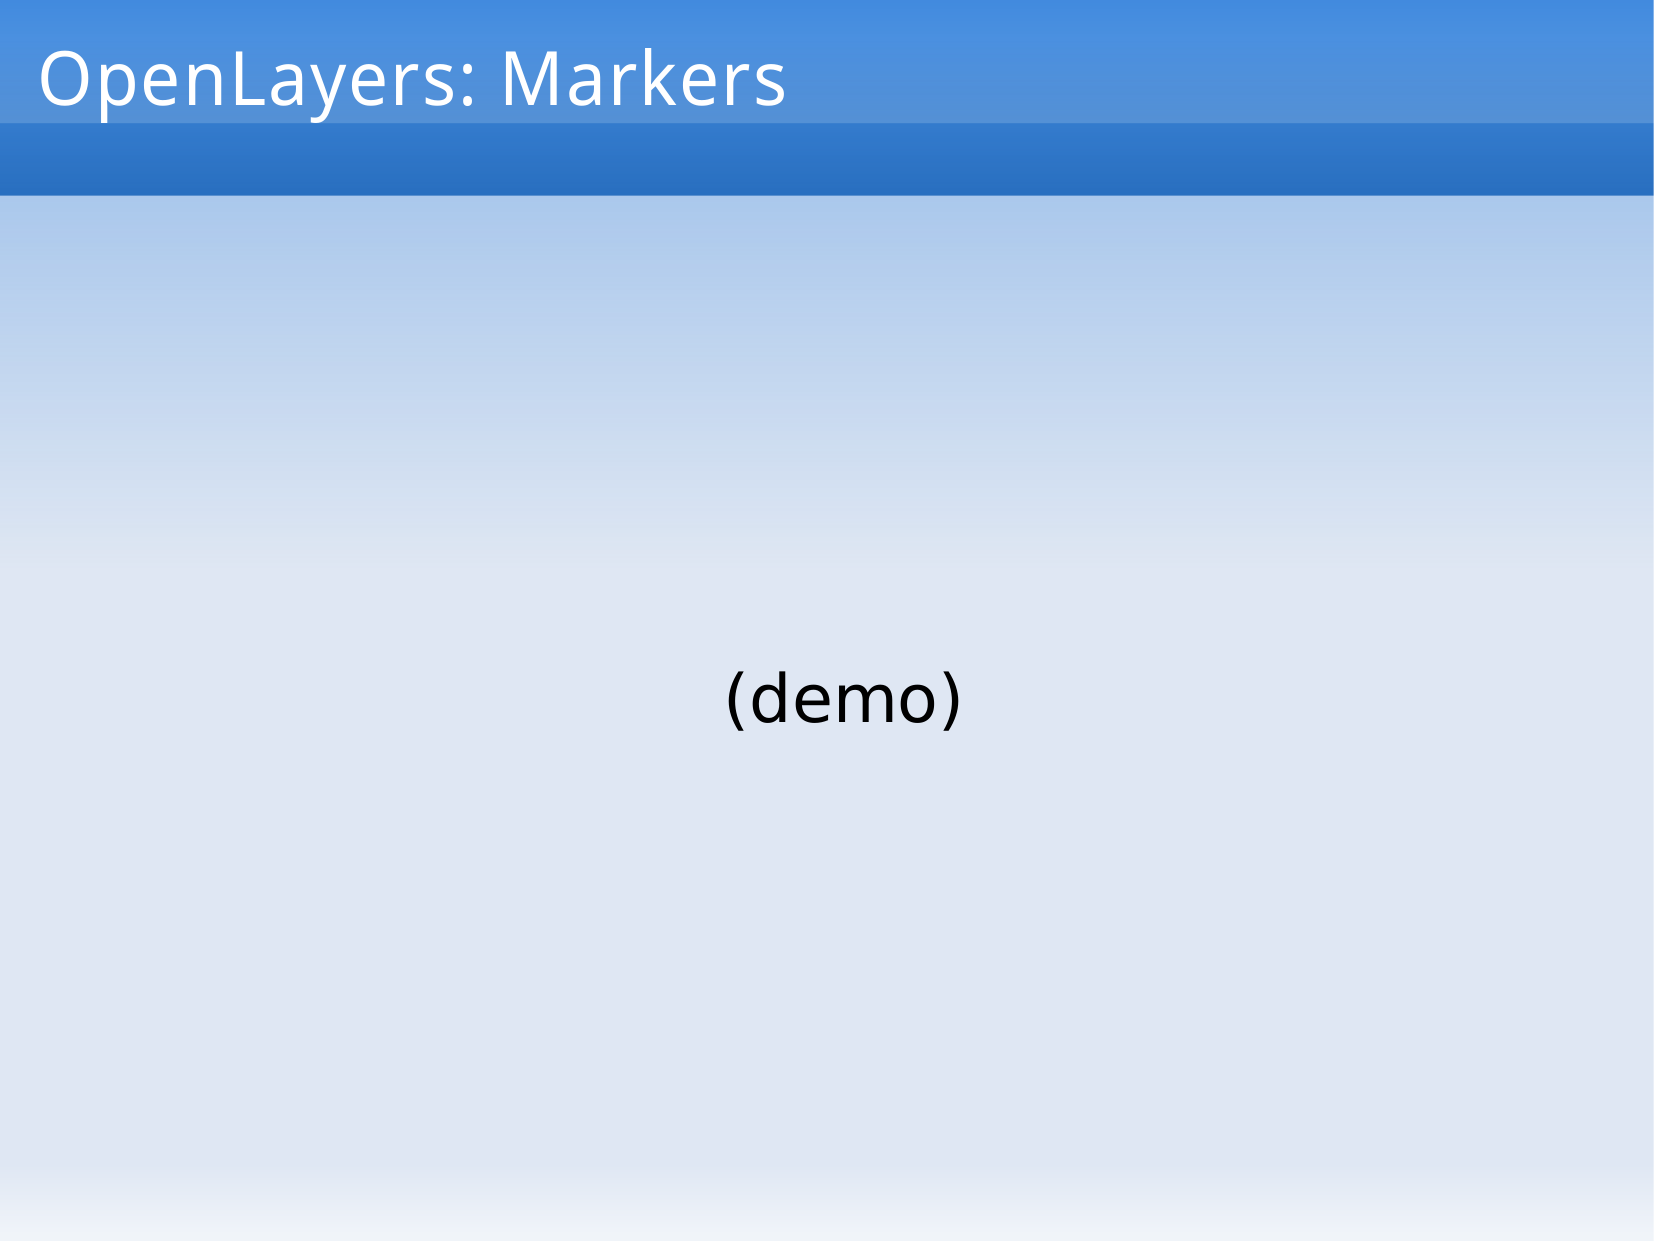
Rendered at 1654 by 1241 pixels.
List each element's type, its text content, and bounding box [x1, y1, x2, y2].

title OpenLayers: Markers [37, 2, 1463, 151]
picture [0, 0, 1654, 1241]
subtitle (demo) [82, 290, 1571, 1109]
